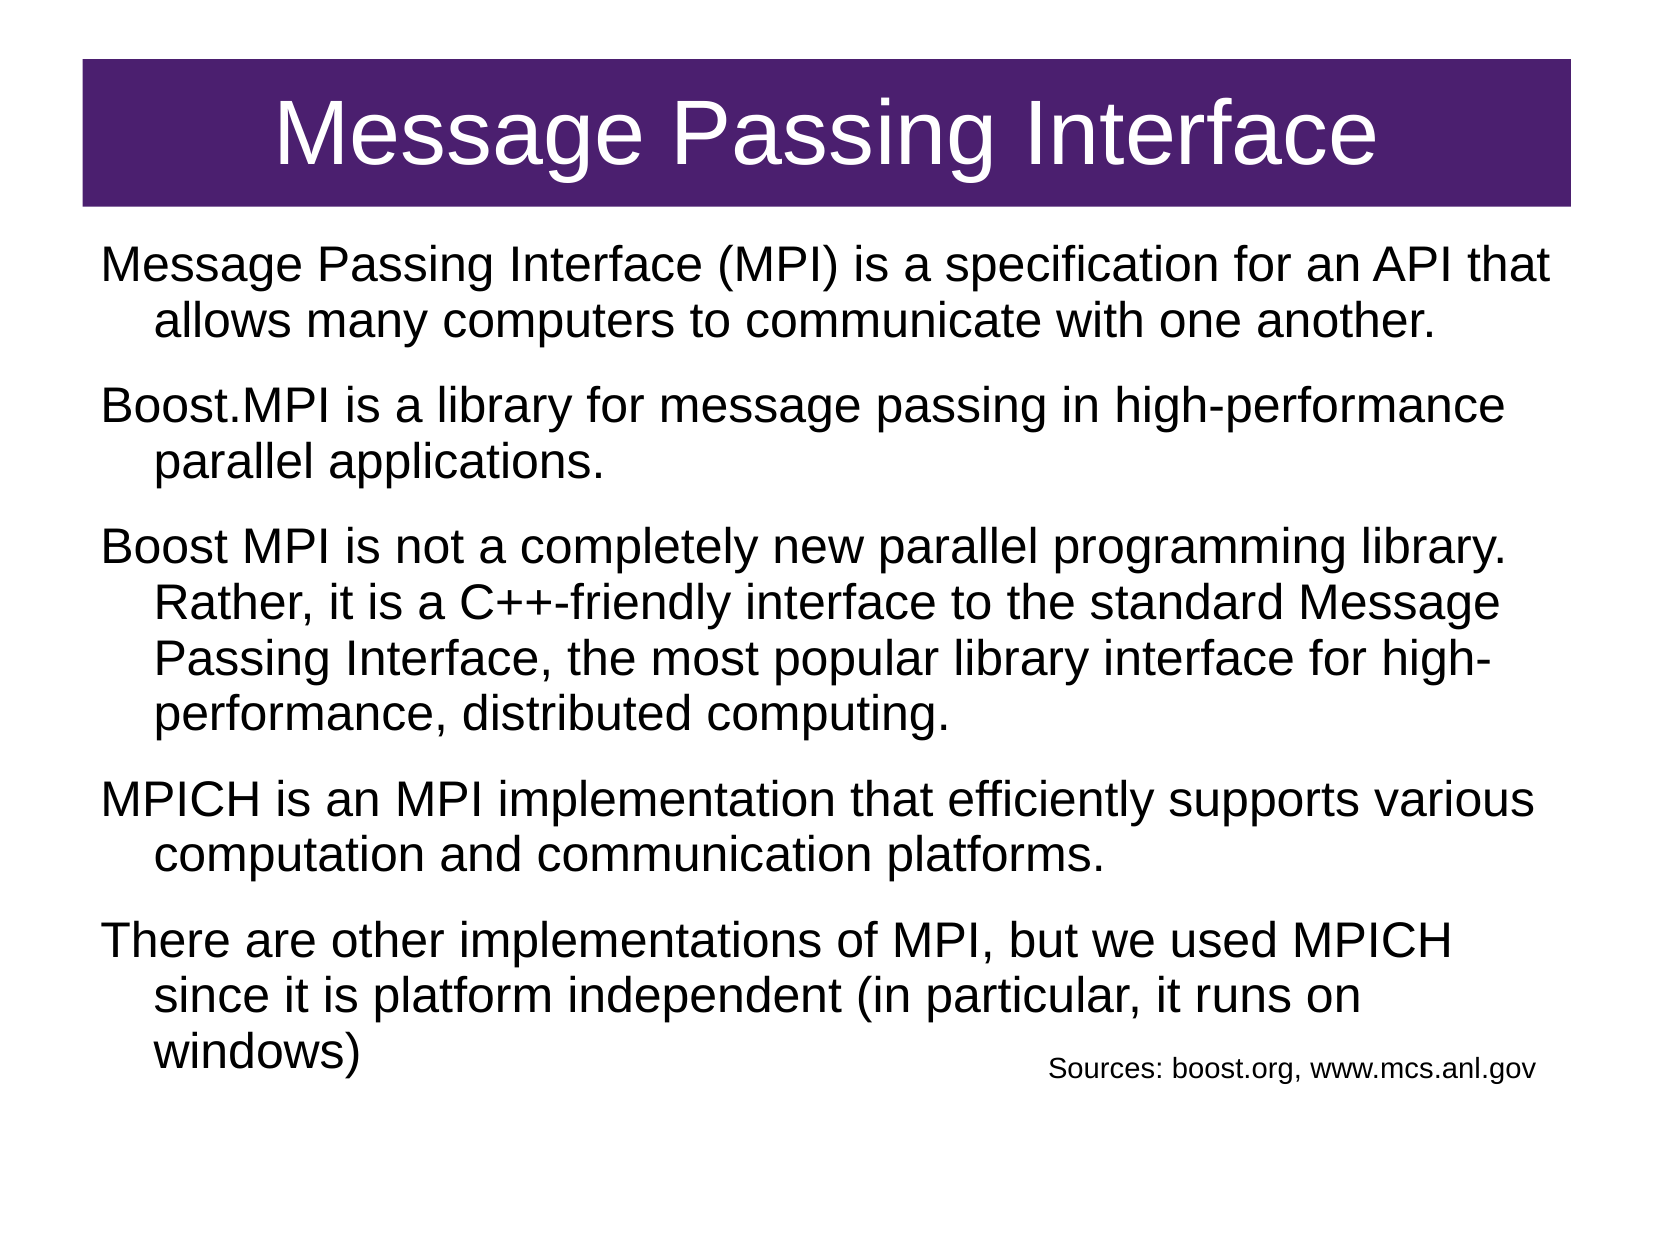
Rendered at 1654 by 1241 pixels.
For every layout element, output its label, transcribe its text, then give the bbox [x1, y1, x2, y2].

title Message Passing Interface [82, 59, 1571, 207]
text_box Sources: boost.org, www.mcs.anl.gov [1033, 1044, 1654, 1093]
list Message Passing Interface (MPI) is a specification for an API that allows many computers to communicate with one another. Boost.MPI is a library for message passing in high-performance parallel applications. Boost MPI is not a completely new parallel programming library. Rather, it is a C++-friendly interface to the standard Message Passing Interface, the most popular library interface for high-performance, distributed computing. MPICH is an MPI implementation that efficiently supports various computation and communication platforms. There are other implementations of MPI, but we used MPICH since it is platform independent (in particular, it runs on windows) [82, 236, 1571, 1152]
